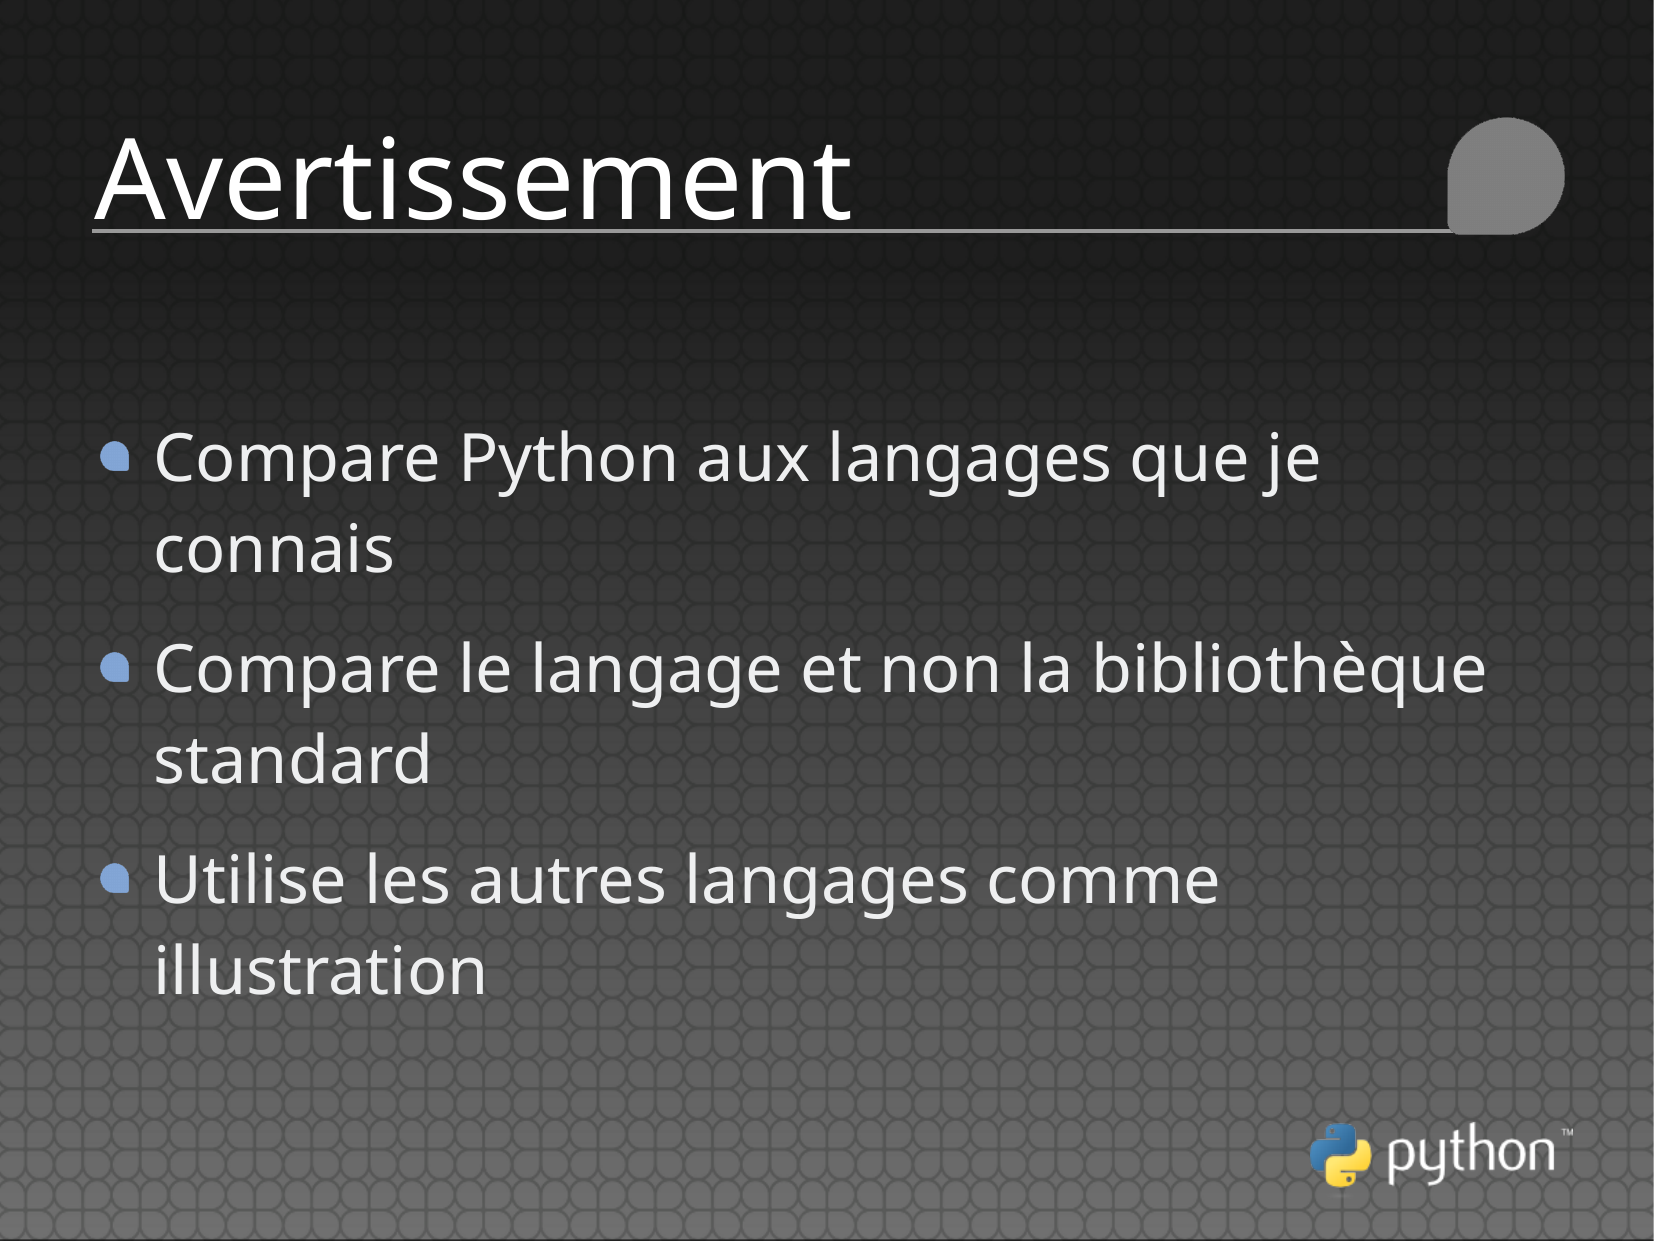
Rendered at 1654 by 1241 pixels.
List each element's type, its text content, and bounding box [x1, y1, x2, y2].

list Compare Python aux langages que je connais Compare le langage et non la bibliothèque standard Utilise les autres langages comme illustration [82, 290, 1571, 1094]
picture [0, 0, 1654, 1241]
title Avertissement [94, 100, 1426, 251]
